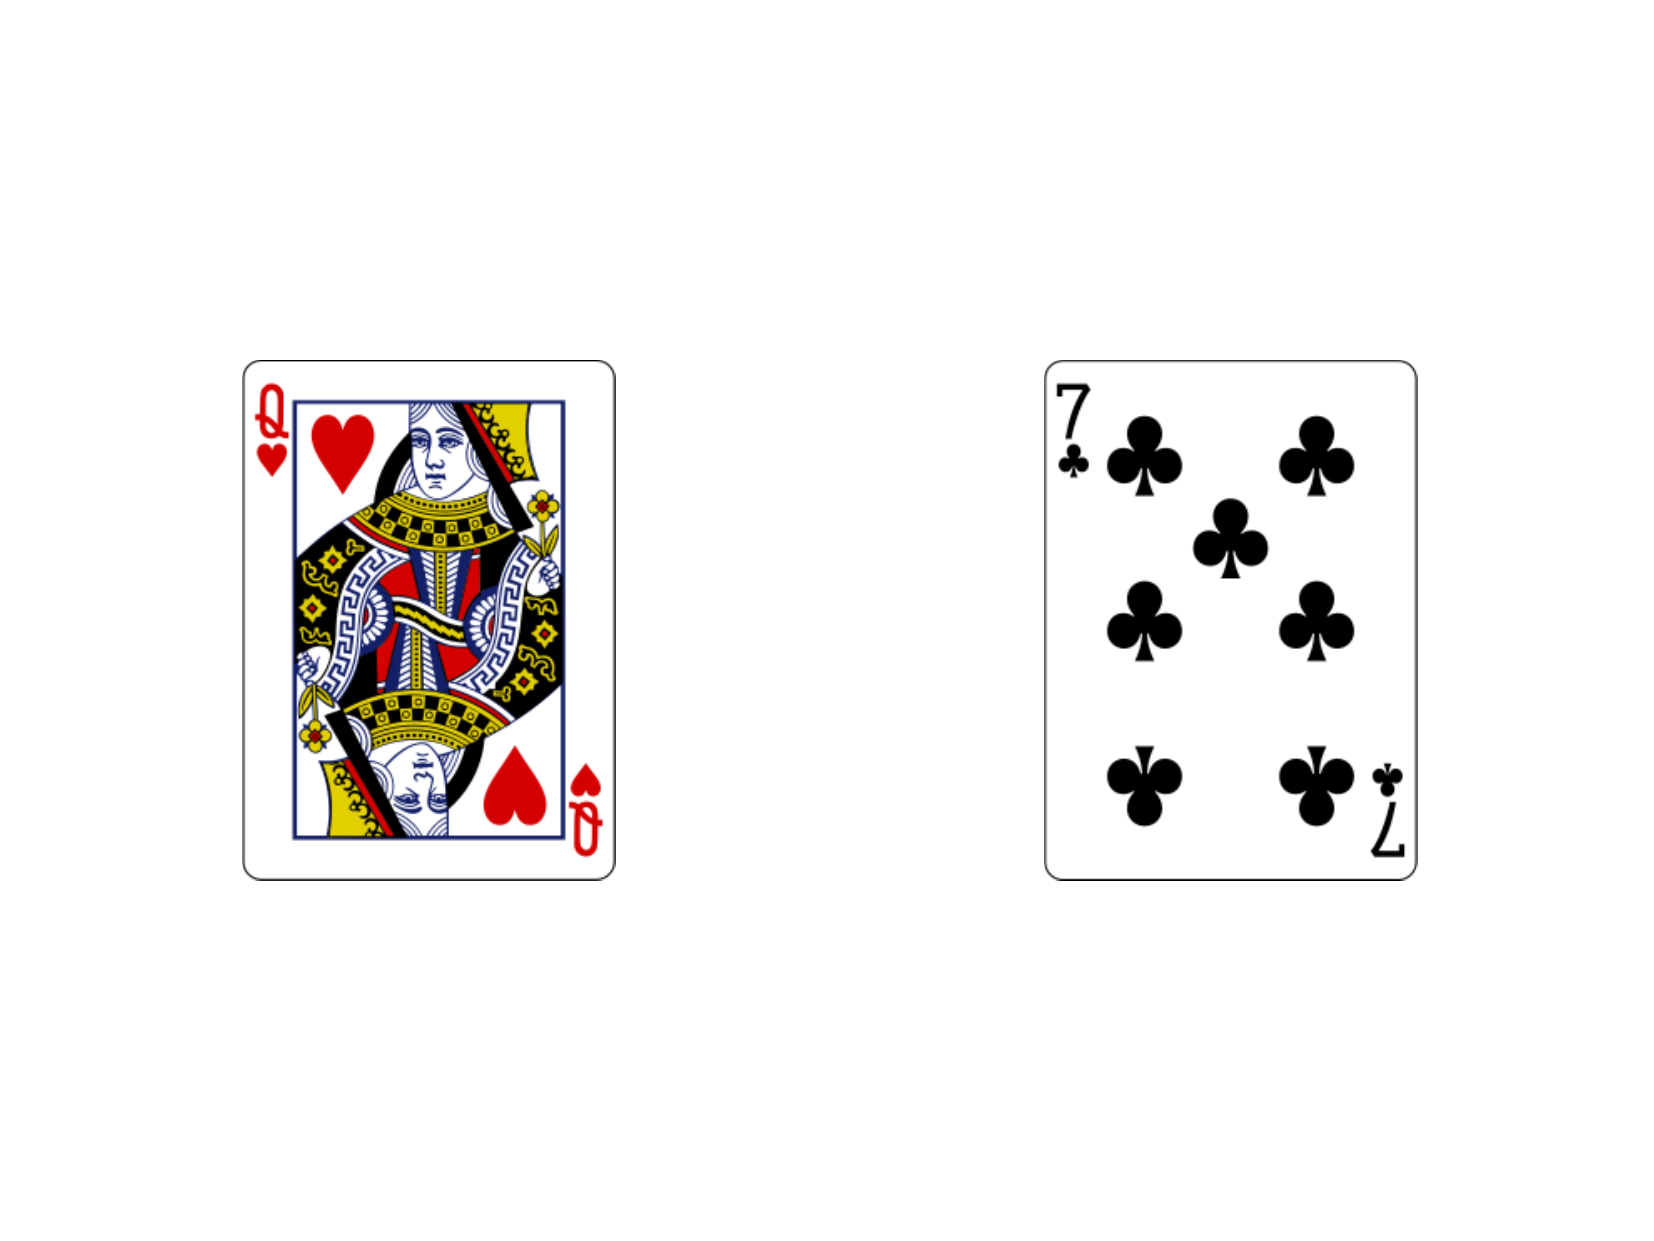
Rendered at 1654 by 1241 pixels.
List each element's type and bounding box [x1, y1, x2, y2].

picture [1044, 360, 1418, 881]
picture [242, 360, 616, 881]
